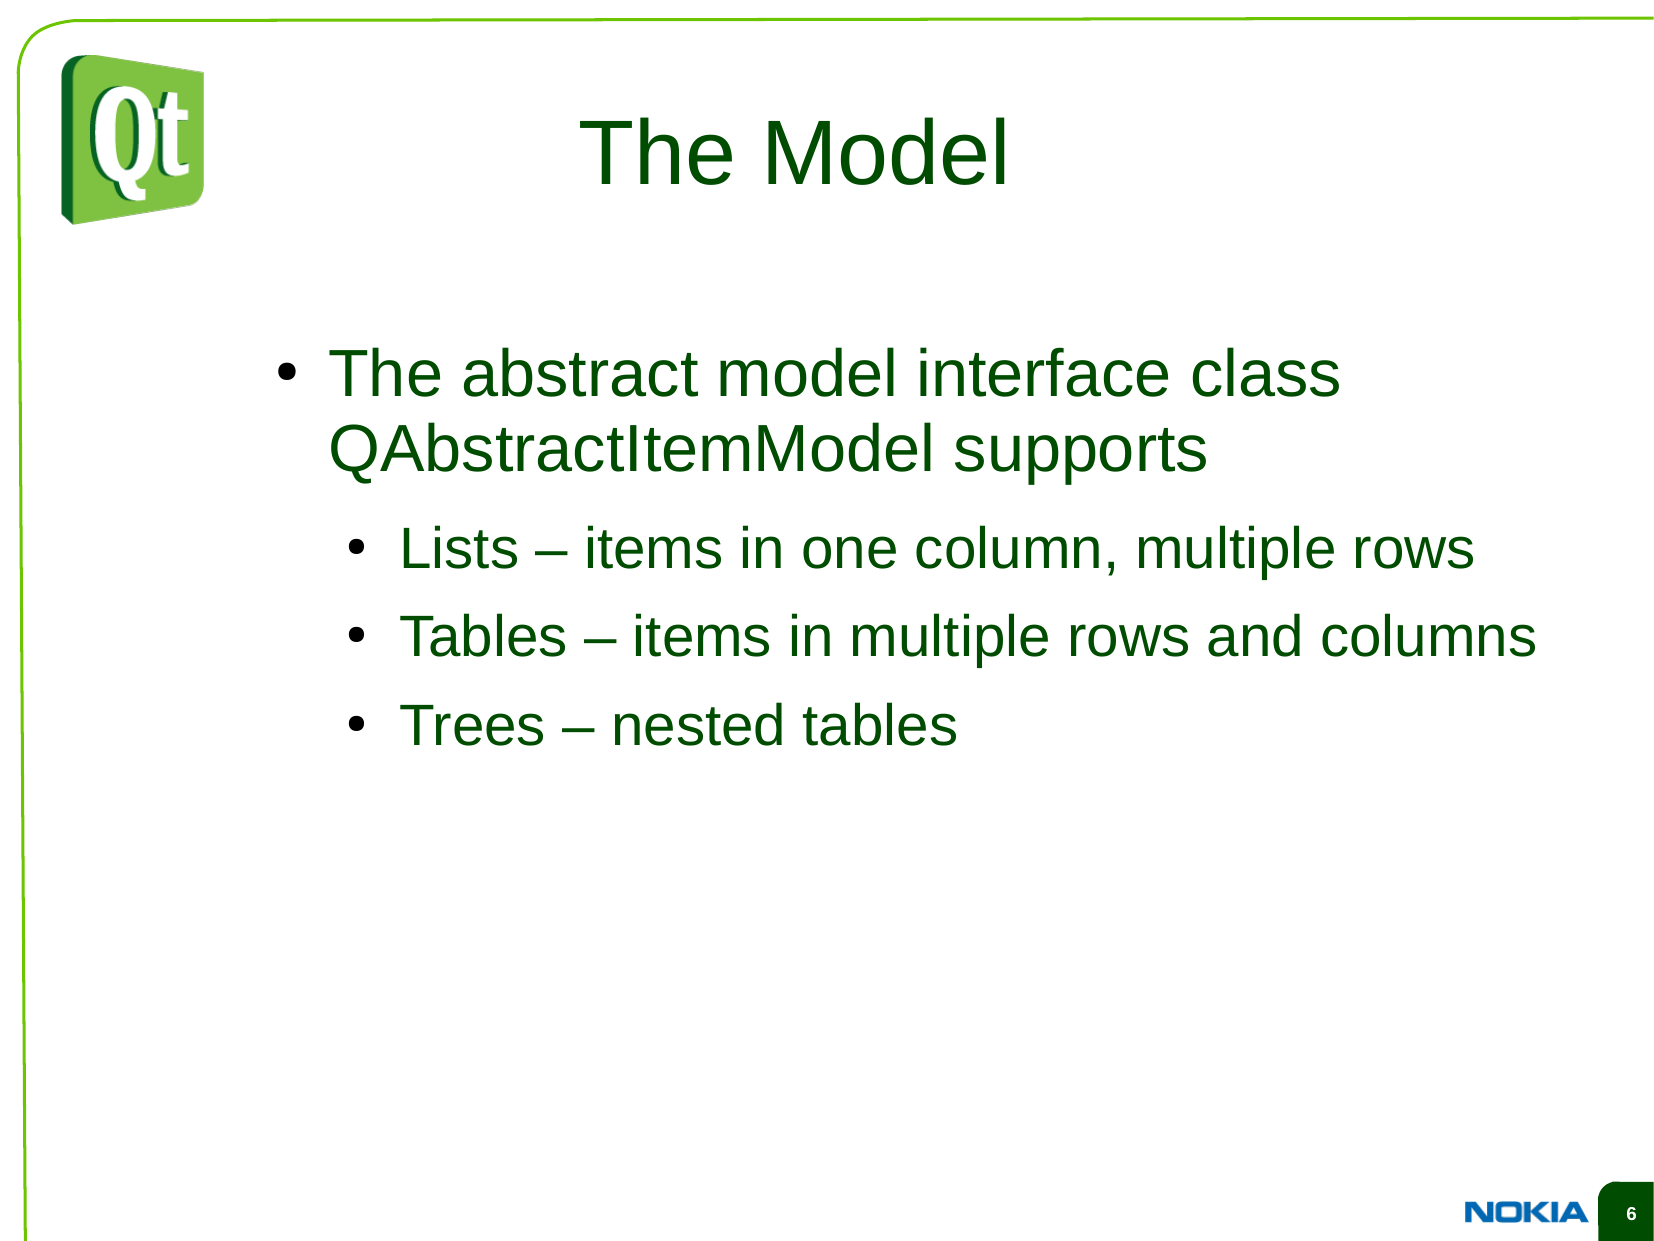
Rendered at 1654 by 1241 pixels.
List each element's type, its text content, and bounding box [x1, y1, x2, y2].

picture [61, 55, 204, 225]
title The Model [257, 56, 1333, 250]
list The abstract model interface class QAbstractItemModel supports Lists – items in one column, multiple rows Tables – items in multiple rows and columns Trees – nested tables [257, 336, 1577, 1156]
picture [1465, 1201, 1589, 1223]
